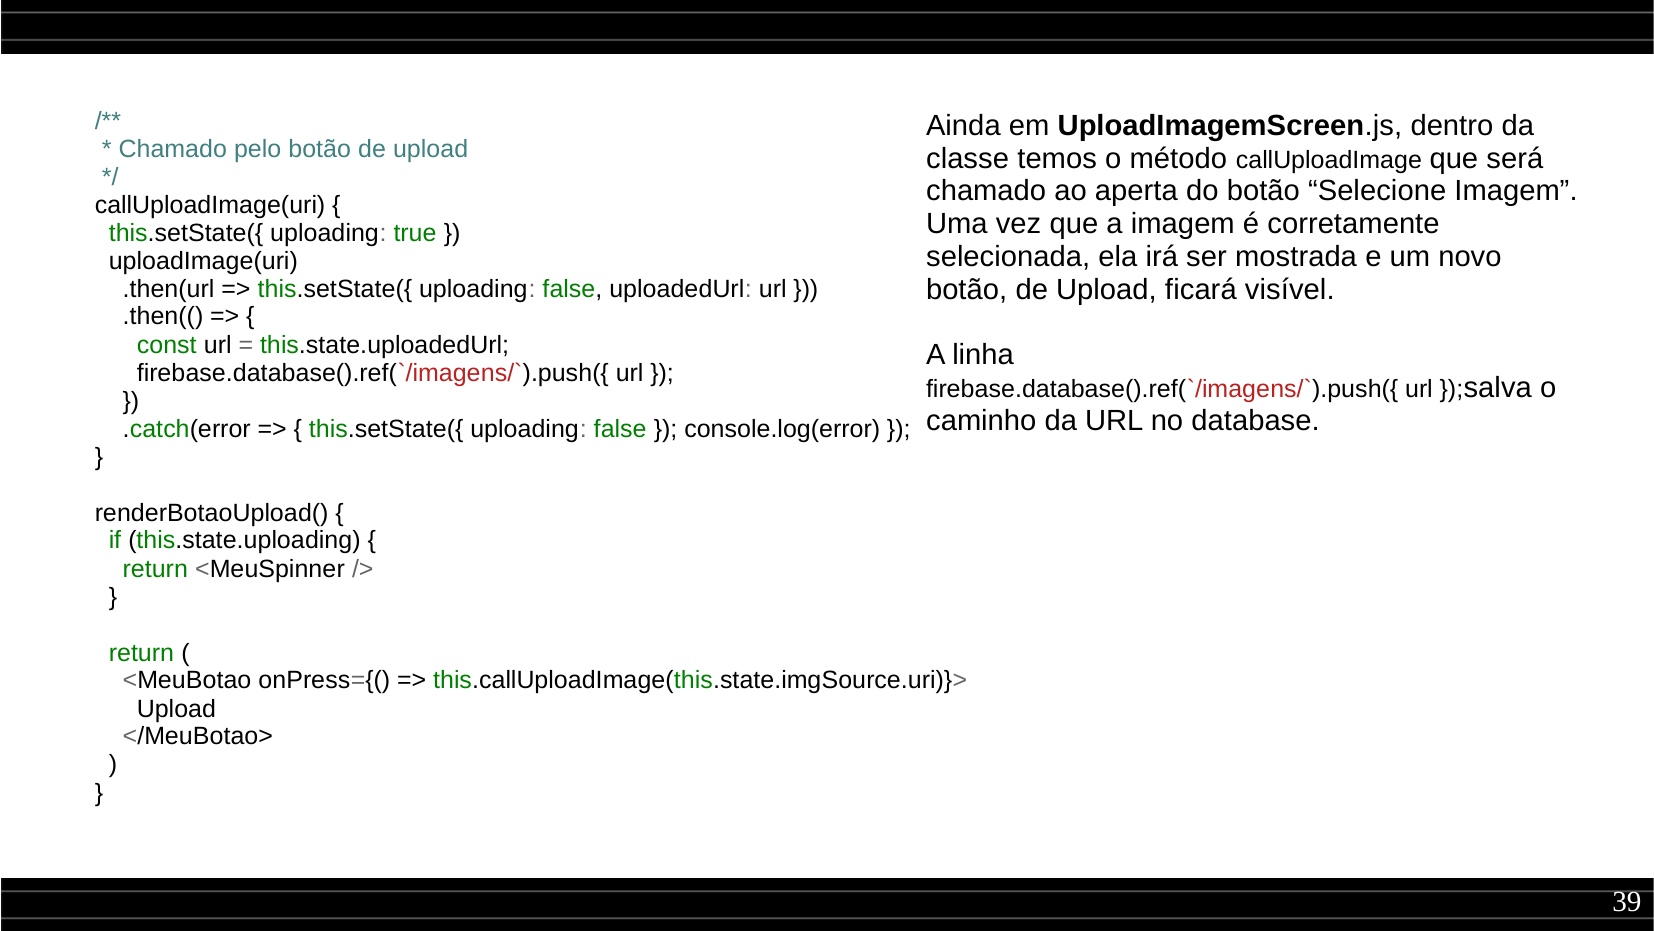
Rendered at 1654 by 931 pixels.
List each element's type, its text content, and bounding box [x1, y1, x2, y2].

picture [1, 878, 1654, 931]
text_box Ainda em UploadImagemScreen.js, dentro da classe temos o método callUploadImage que será chamado ao aperta do botão “Selecione Imagem”. Uma vez que a imagem é corretamente selecionada, ela irá ser mostrada e um novo botão, de Upload, ficará visível. A linha firebase.database().ref(`/imagens/`).push({ url });salva o caminho da URL no database. [911, 101, 1603, 445]
picture [1, 0, 1654, 54]
text_box /** * Chamado pelo botão de upload */ callUploadImage(uri) { this.setState({ uploading: true }) uploadImage(uri) .then(url => this.setState({ uploading: false, uploadedUrl: url })) .then(() => { const url = this.state.uploadedUrl; firebase.database().ref(`/imagens/`).push({ url }); }) .catch(error => { this.setState({ uploading: false }); console.log(error) }); } renderBotaoUpload() { if (this.state.uploading) { return <MeuSpinner /> } return ( <MeuBotao onPress={() => this.callUploadImage(this.state.imgSource.uri)}> Upload </MeuBotao> ) } [66, 99, 1004, 814]
